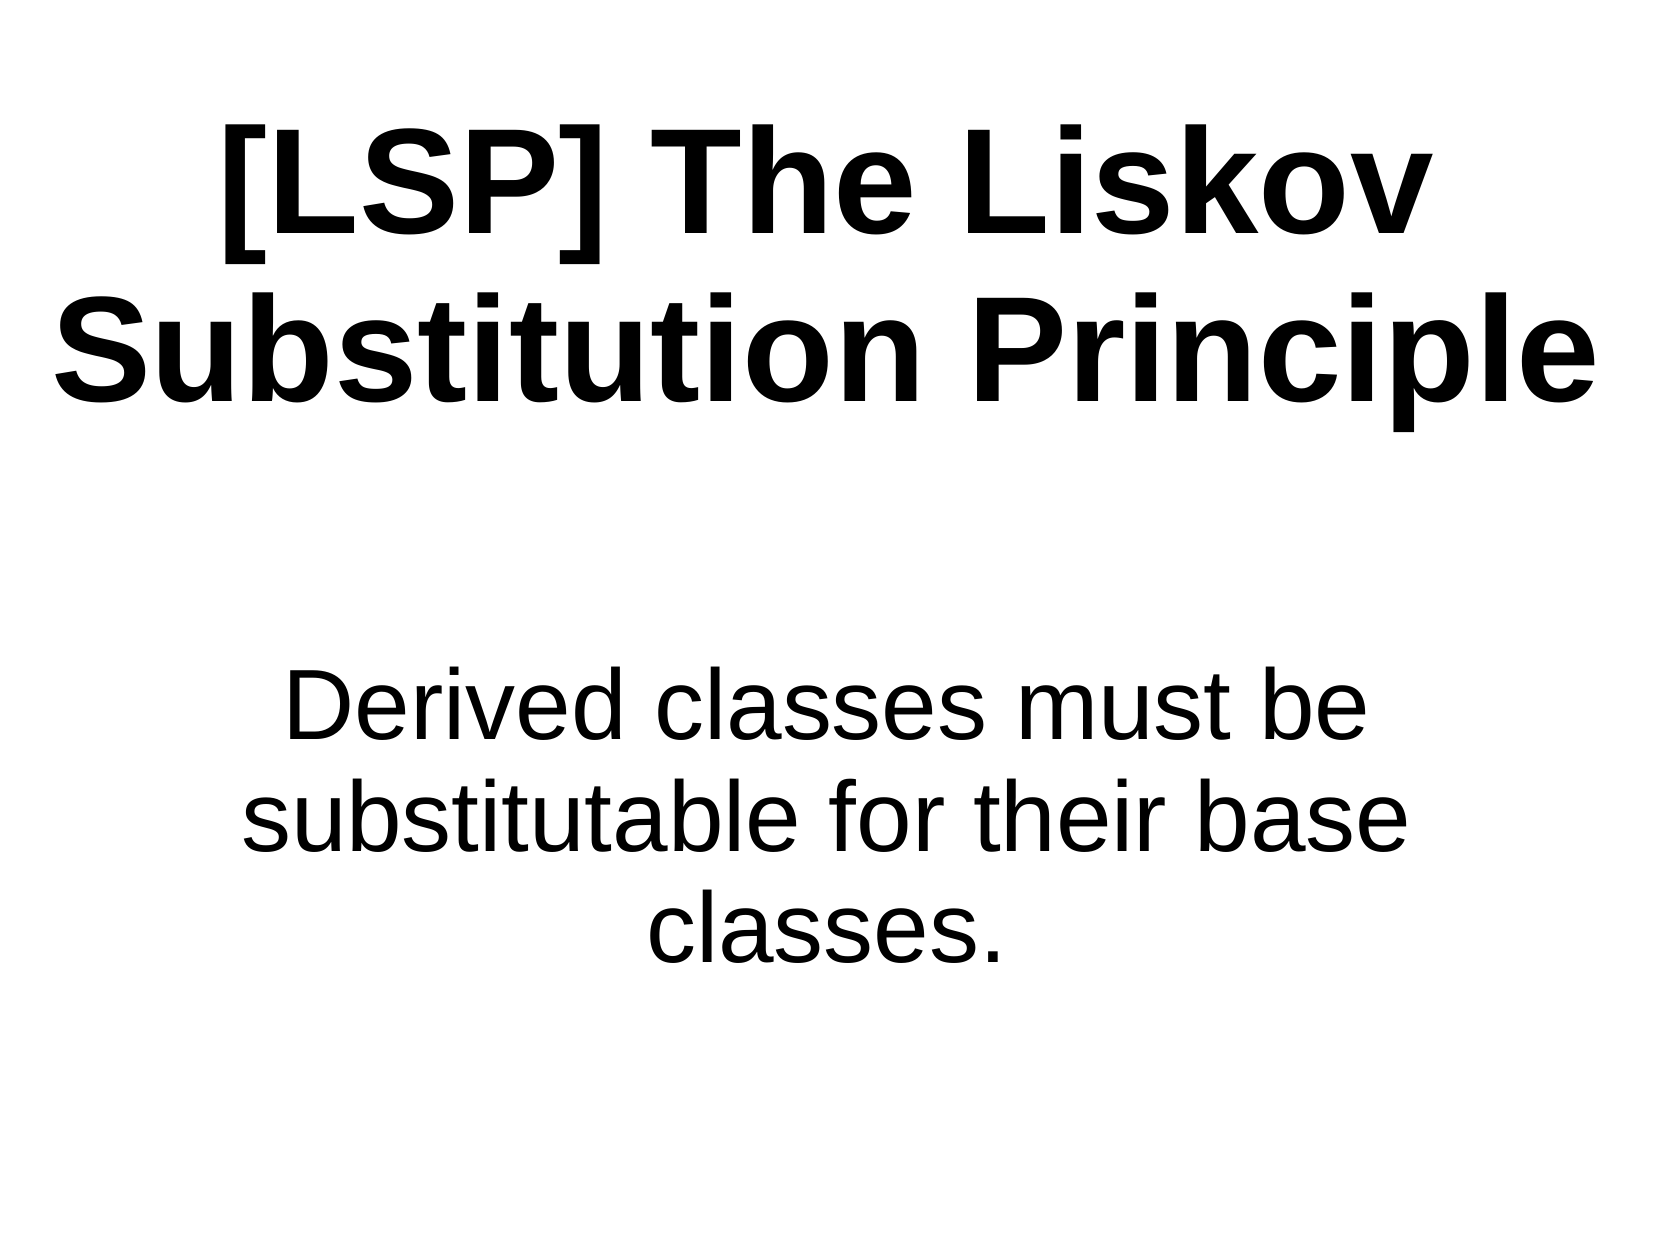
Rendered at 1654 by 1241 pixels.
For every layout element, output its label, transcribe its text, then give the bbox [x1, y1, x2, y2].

subtitle Derived classes must be substitutable for their base classes. [82, 531, 1571, 1102]
title [LSP] The Liskov Substitution Principle [0, 0, 1654, 532]
